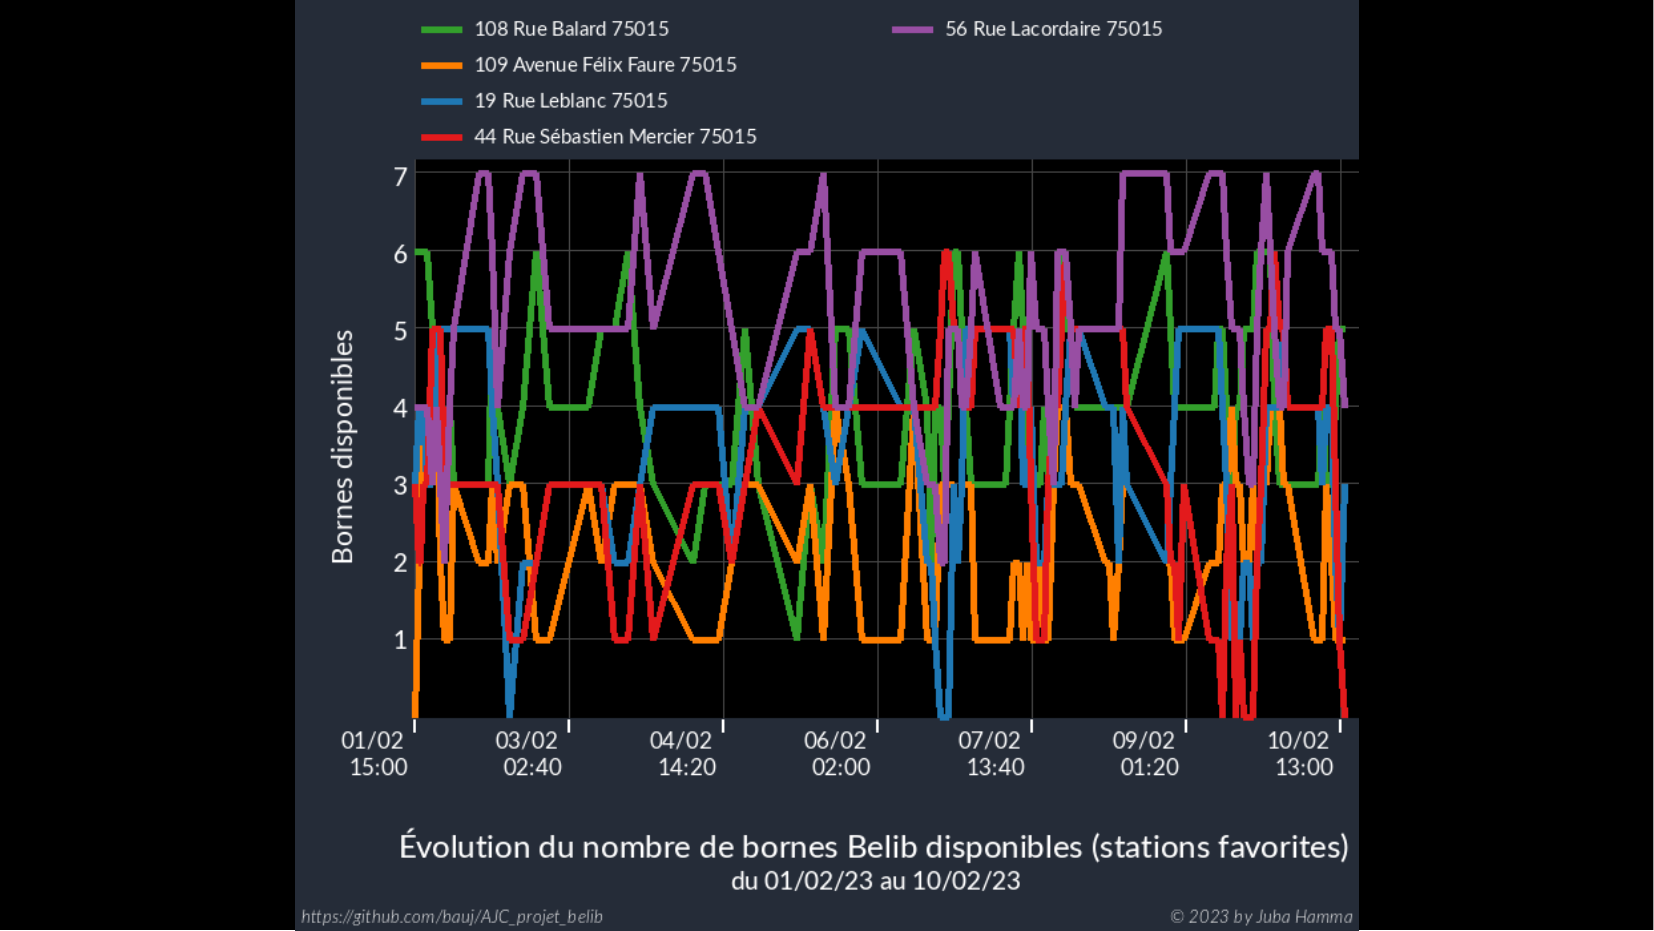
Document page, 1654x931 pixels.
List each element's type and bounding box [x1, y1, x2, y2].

picture [295, 0, 1359, 931]
